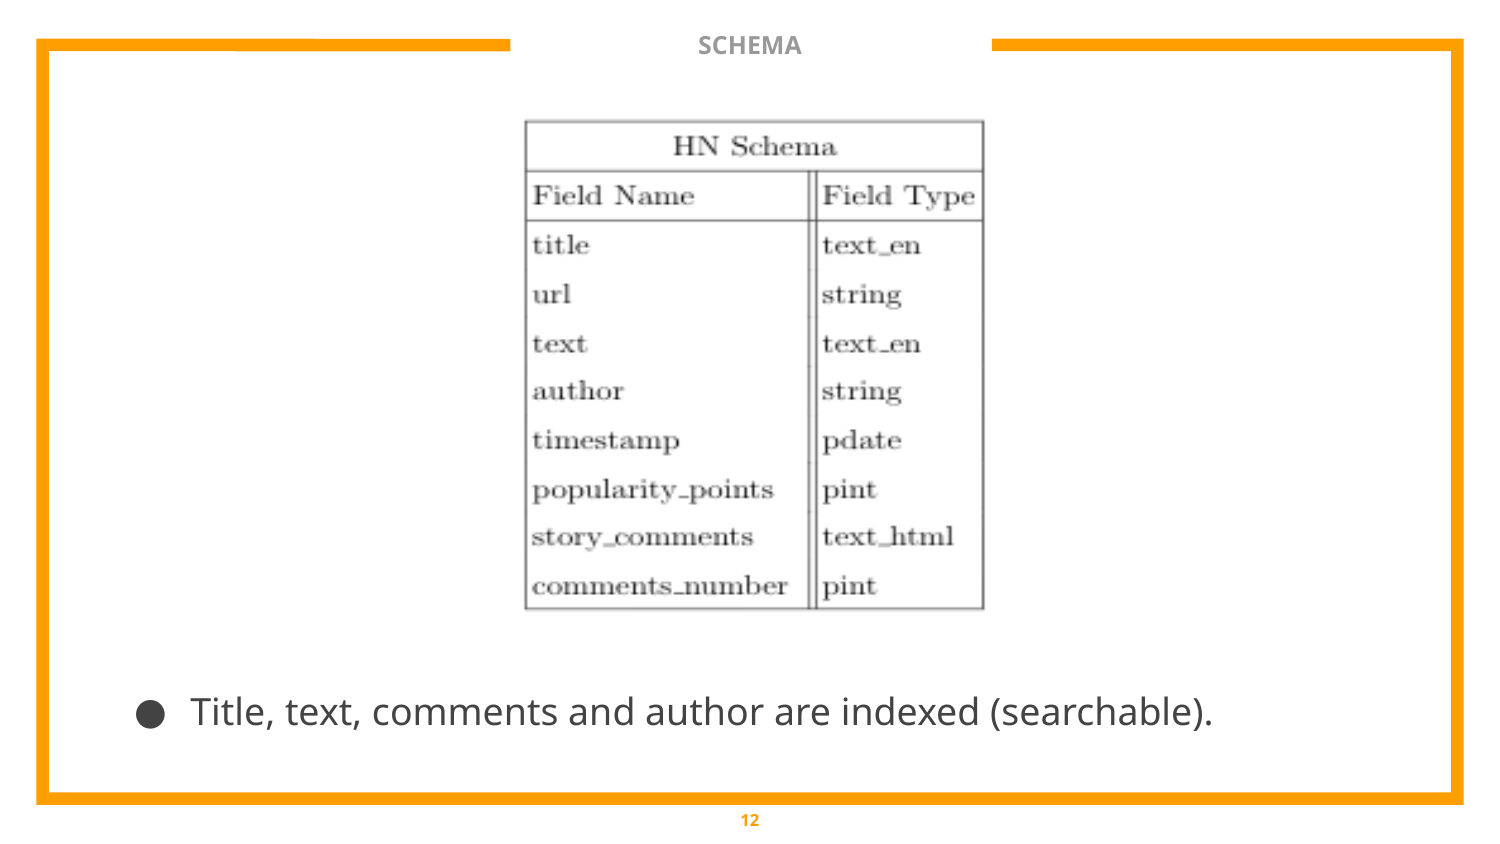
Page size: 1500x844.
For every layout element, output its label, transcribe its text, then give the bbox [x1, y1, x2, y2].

title SCHEMA [531, 15, 969, 98]
text_box Title, text, comments and author are indexed (searchable). [100, 672, 1385, 737]
picture [490, 98, 1018, 625]
slide_number <number> [0, 798, 1500, 844]
